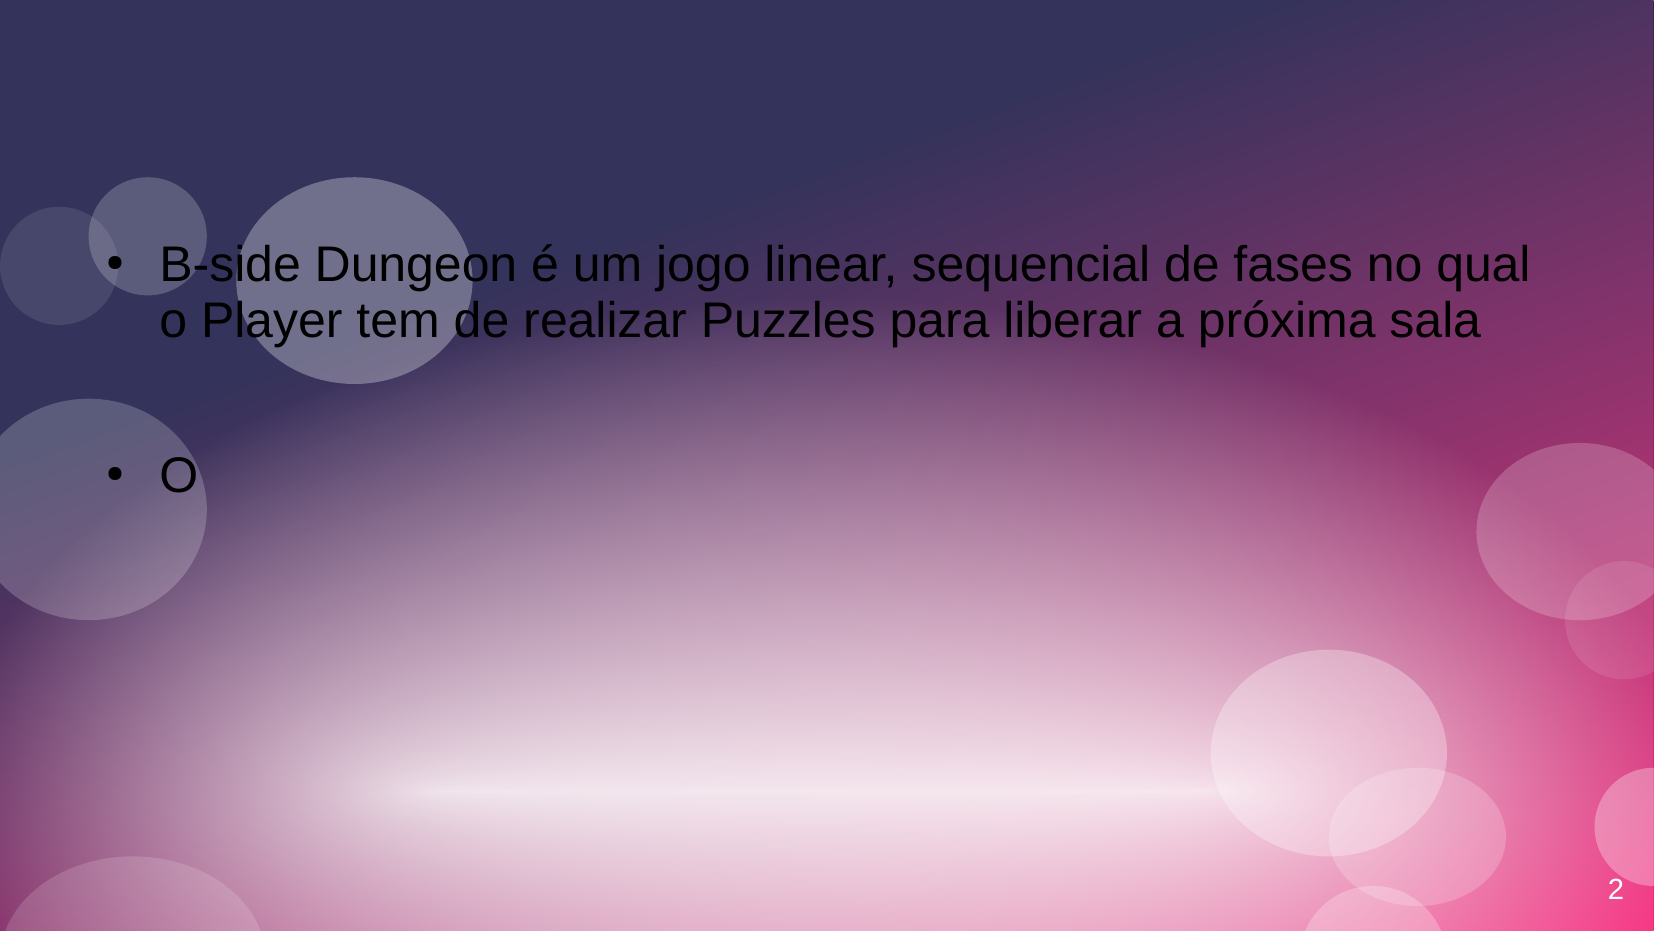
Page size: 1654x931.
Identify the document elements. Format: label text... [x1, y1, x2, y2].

list B-side Dungeon é um jogo linear, sequencial de fases no qual o Player tem de realizar Puzzles para liberar a próxima sala O [88, 236, 1565, 827]
